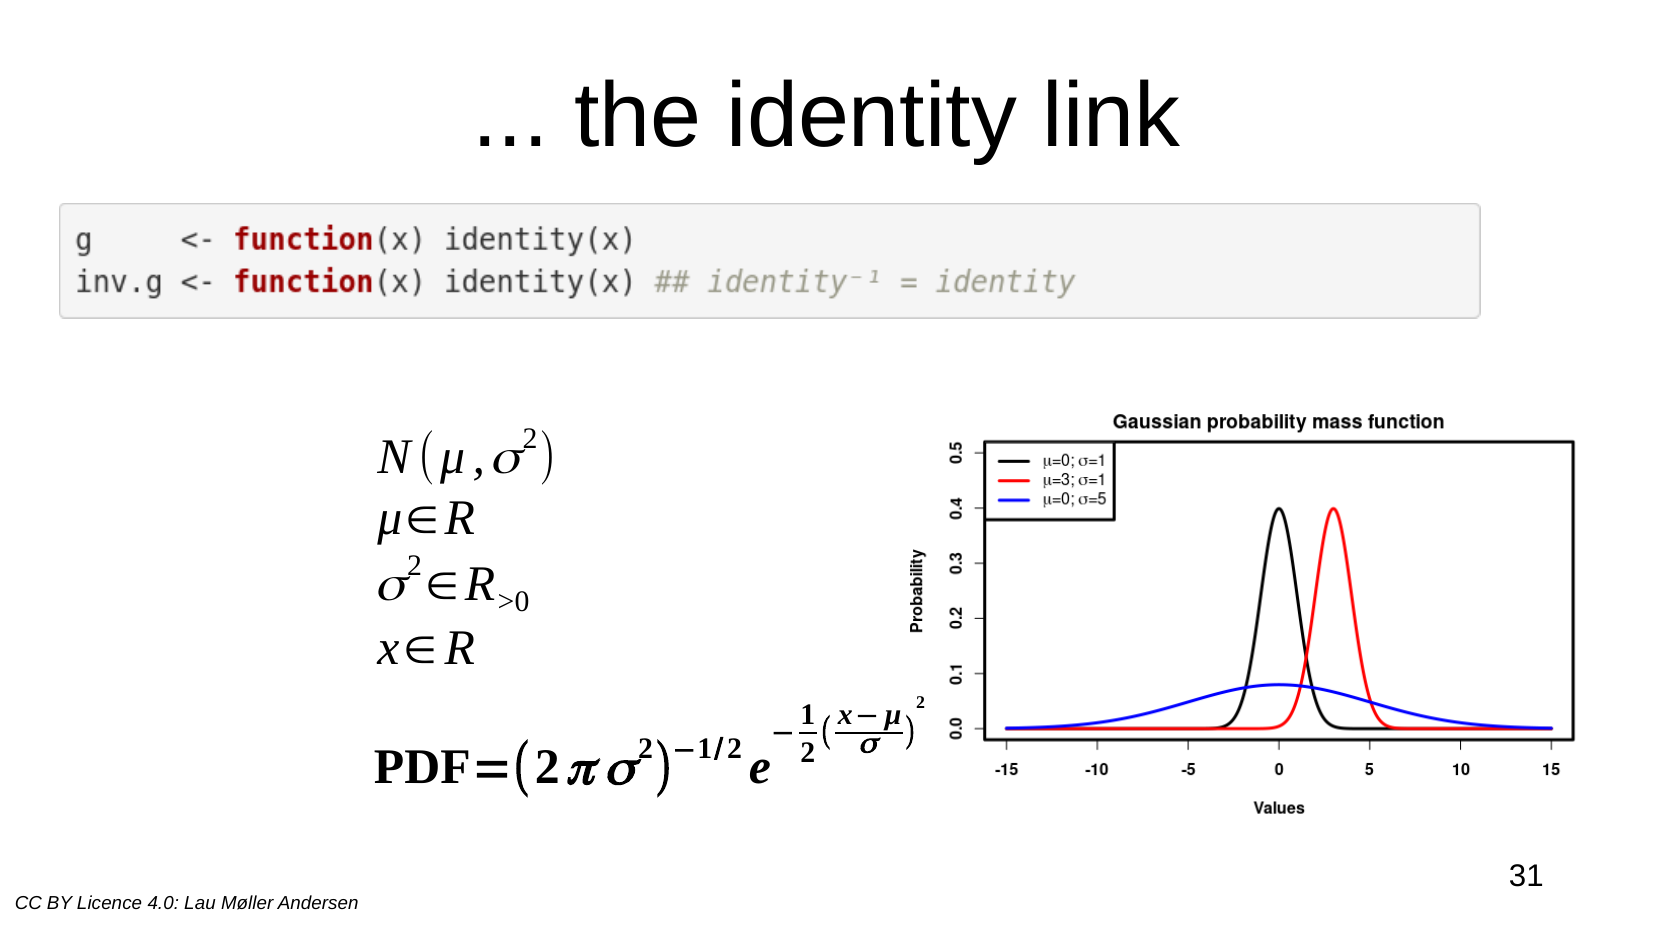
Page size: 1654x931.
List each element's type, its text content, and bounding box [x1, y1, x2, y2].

picture [59, 203, 1481, 319]
picture [905, 401, 1614, 839]
chart [366, 693, 932, 799]
text_box <nummer> [1494, 850, 1654, 921]
chart [368, 421, 564, 676]
title ... the identity link [82, 37, 1571, 193]
text_box CC BY Licence 4.0: Lau Møller Andersen [0, 885, 388, 921]
